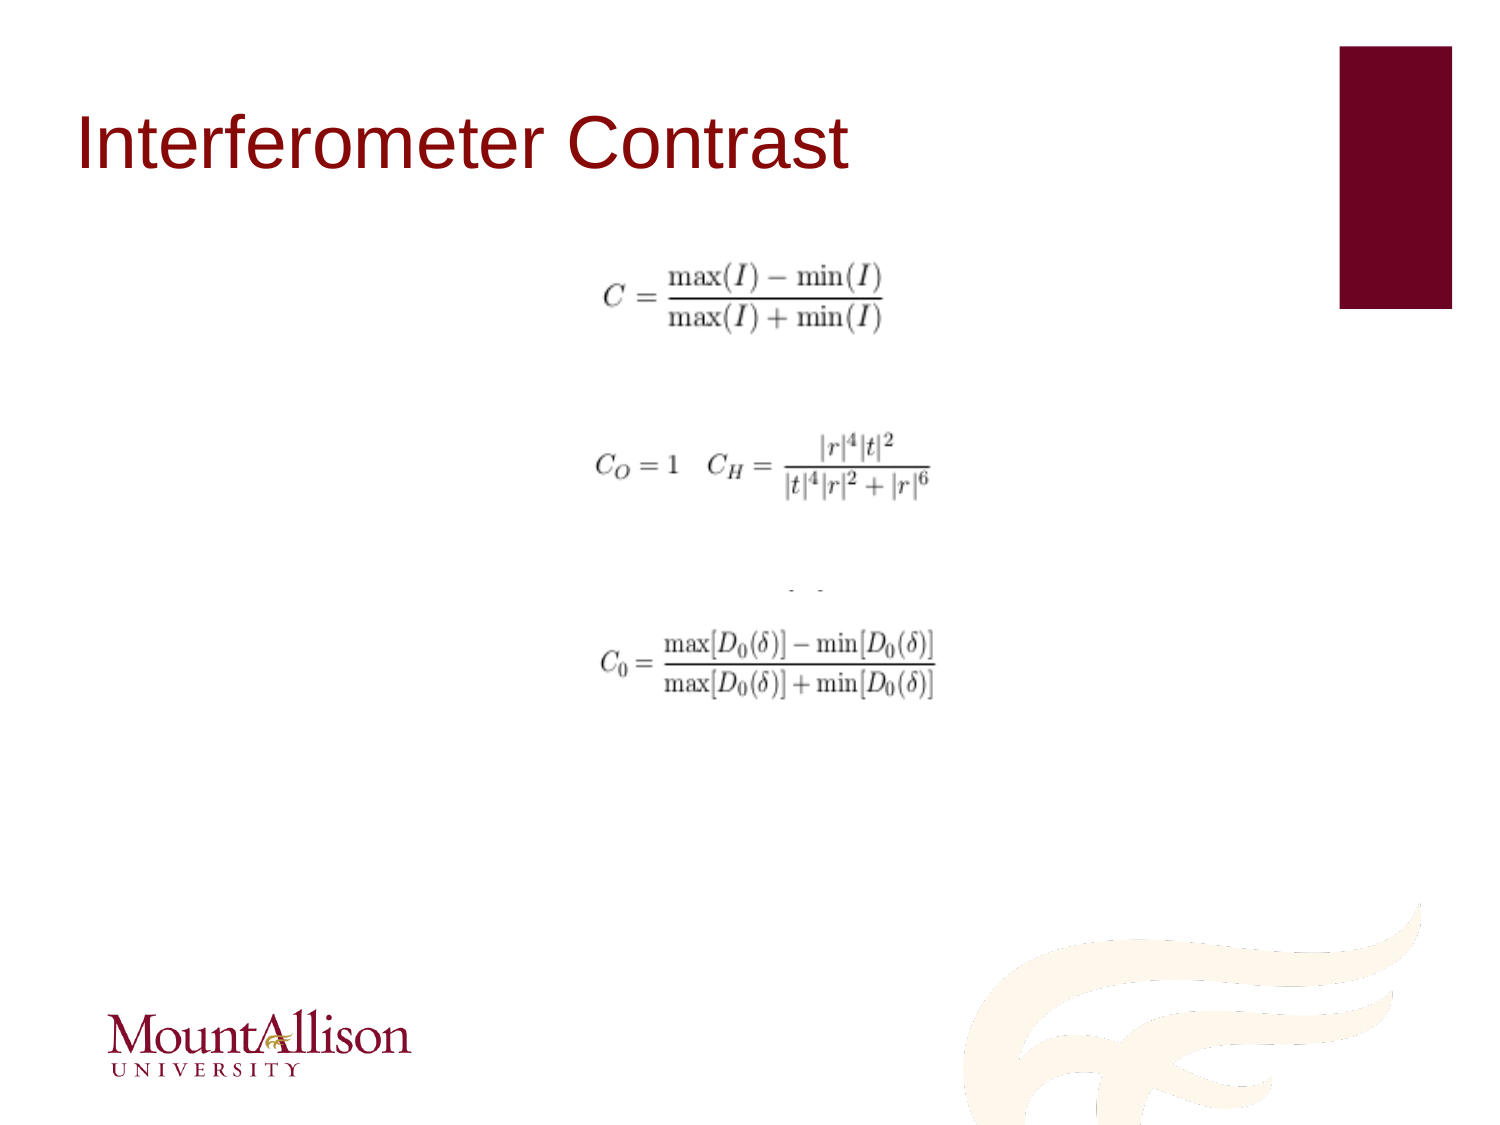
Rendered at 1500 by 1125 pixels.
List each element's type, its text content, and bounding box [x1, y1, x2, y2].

picture [107, 901, 1423, 1125]
title Interferometer Contrast [75, 44, 1425, 233]
picture [566, 590, 969, 730]
picture [543, 401, 945, 532]
picture [534, 233, 922, 355]
